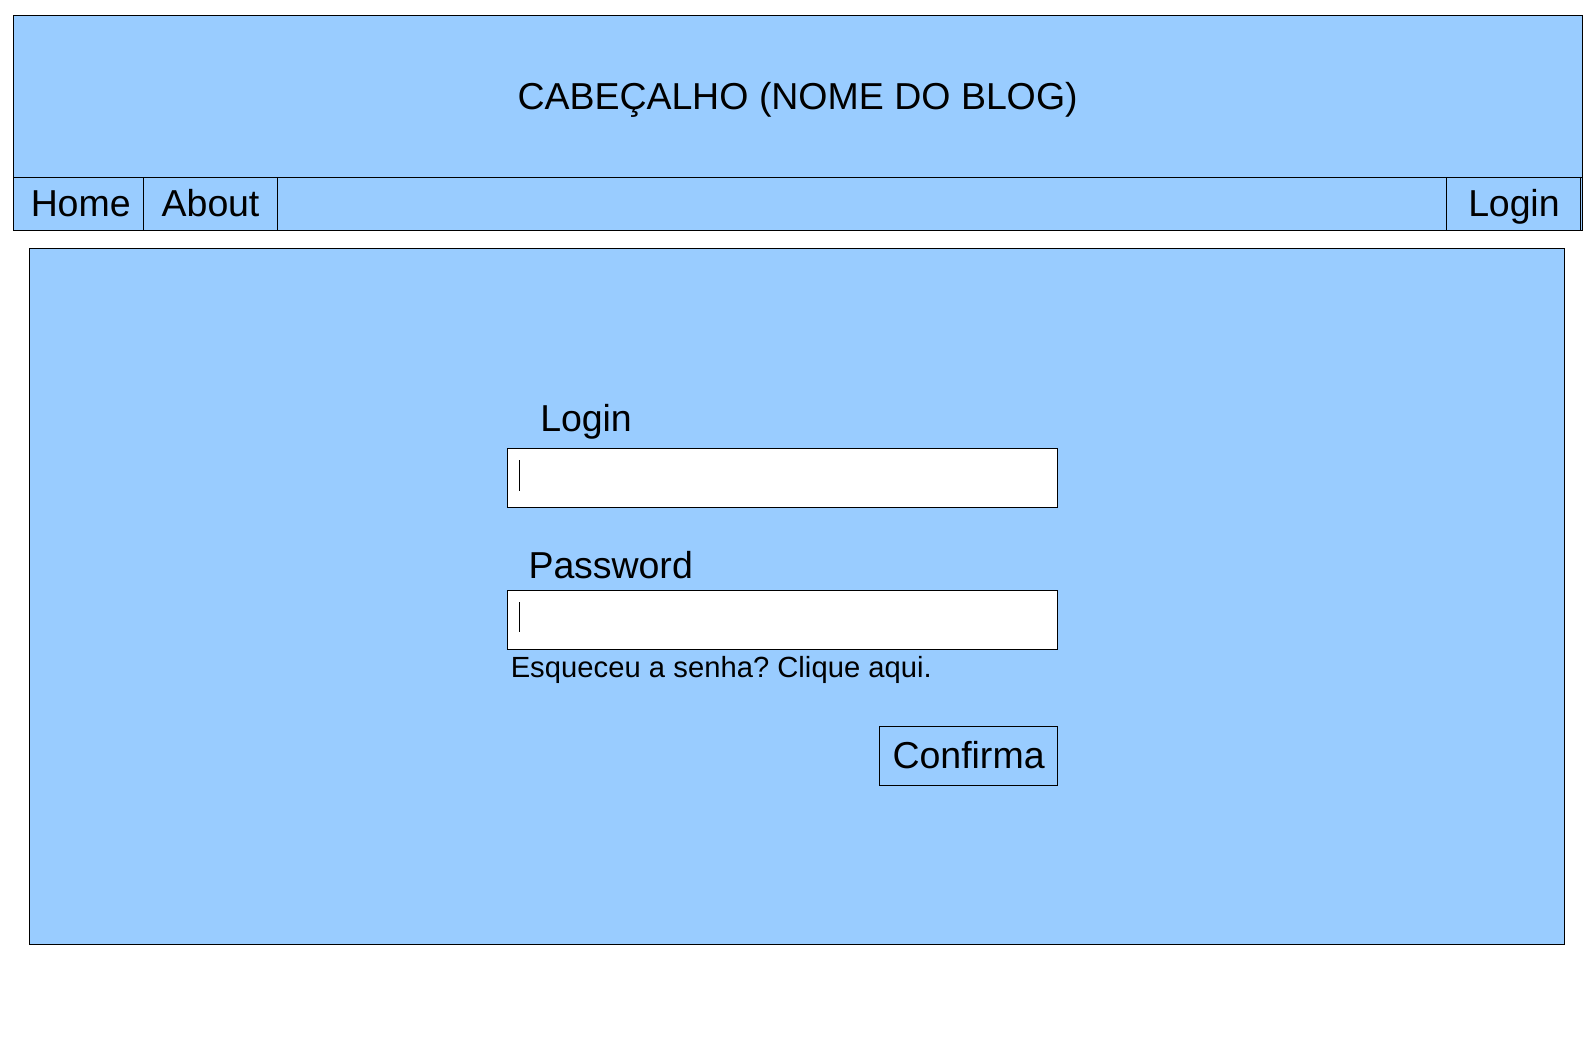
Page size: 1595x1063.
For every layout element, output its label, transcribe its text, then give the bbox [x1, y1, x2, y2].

text_box Password [513, 537, 928, 595]
text_box Home [13, 177, 143, 231]
text_box Login [1446, 177, 1581, 231]
text_box Login [525, 389, 880, 447]
text_box [278, 177, 1446, 231]
text_box [29, 248, 1565, 945]
text_box About [143, 177, 278, 231]
text_box Confirma [879, 726, 1058, 786]
text_box CABEÇALHO (NOME DO BLOG) [13, 15, 1583, 177]
text_box Esqueceu a senha? Clique aqui. [496, 643, 969, 692]
